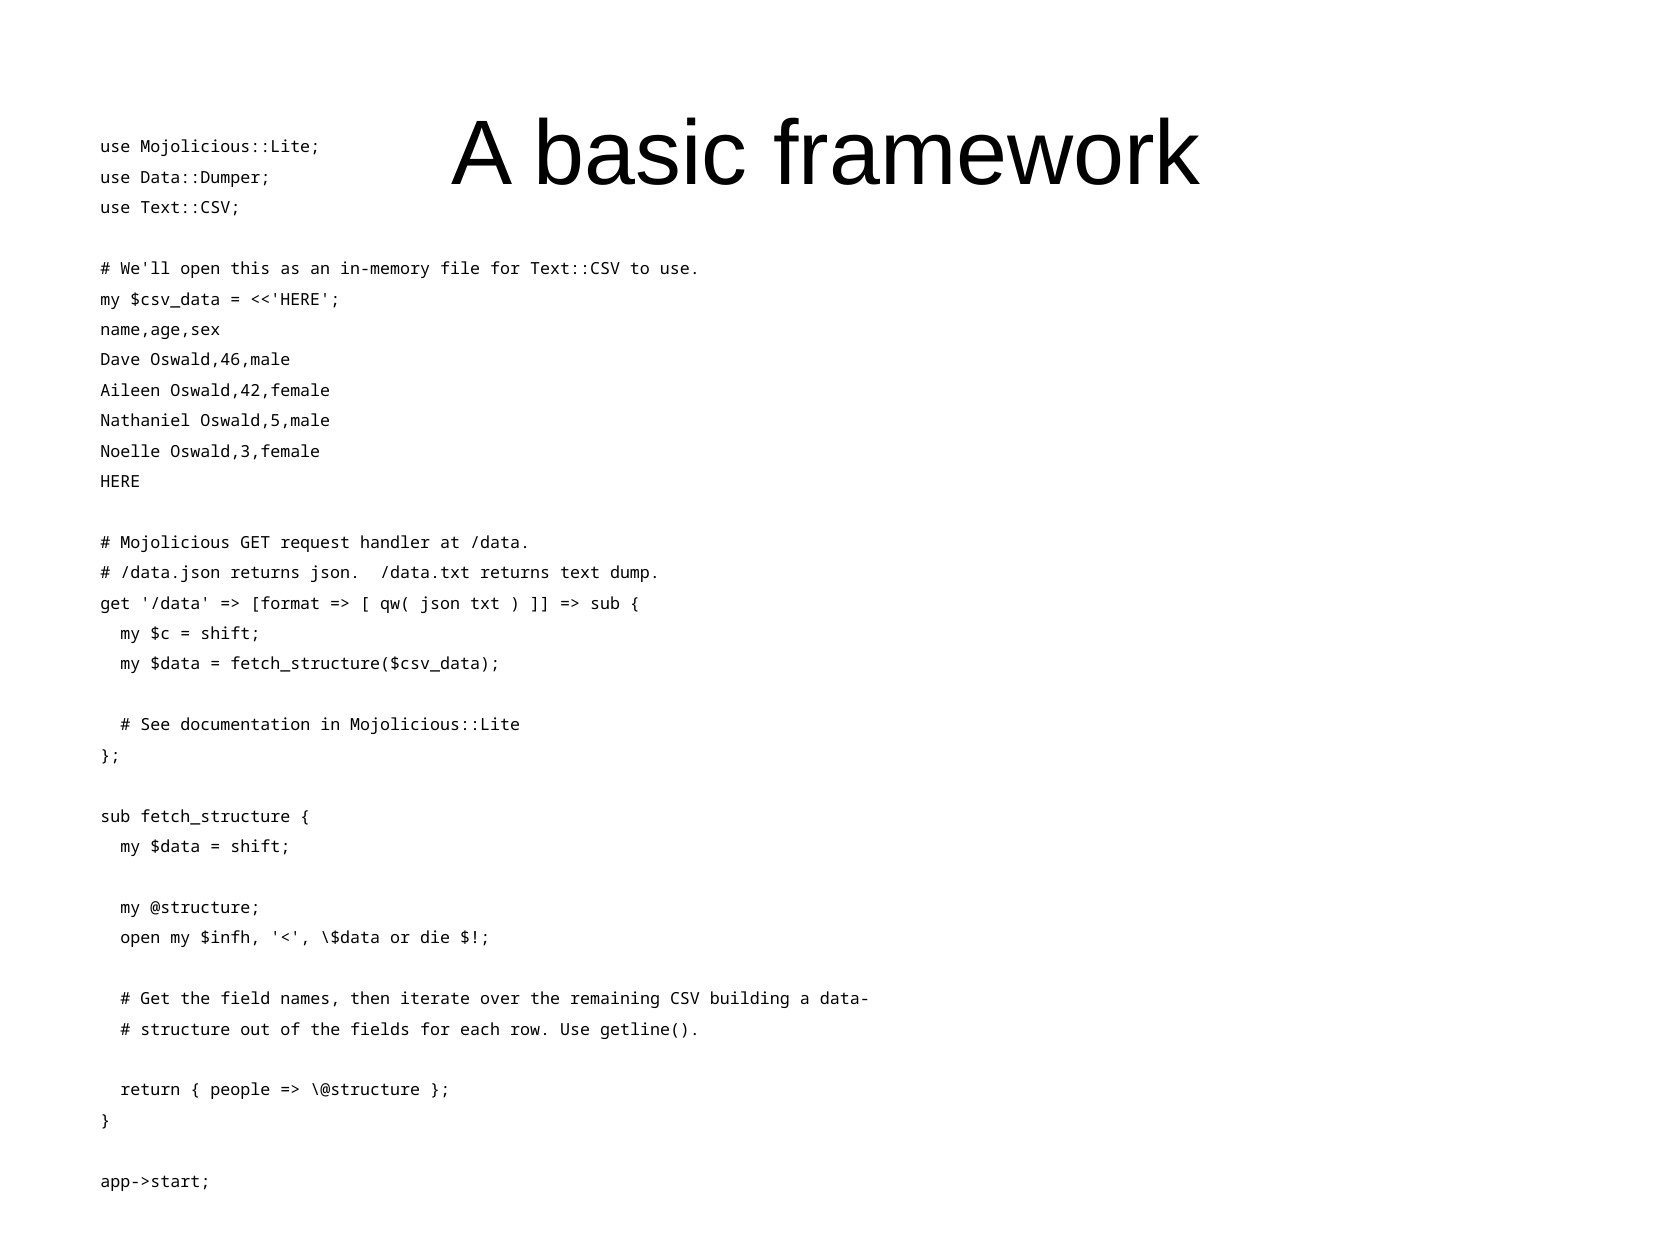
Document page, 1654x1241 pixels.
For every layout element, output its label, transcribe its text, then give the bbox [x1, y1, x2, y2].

list use Mojolicious::Lite; use Data::Dumper; use Text::CSV; # We'll open this as an in-memory file for Text::CSV to use. my $csv_data = <<'HERE'; name,age,sex Dave Oswald,46,male Aileen Oswald,42,female Nathaniel Oswald,5,male Noelle Oswald,3,female HERE # Mojolicious GET request handler at /data. # /data.json returns json. /data.txt returns text dump. get '/data' => [format => [ qw( json txt ) ]] => sub { my $c = shift; my $data = fetch_structure($csv_data); # See documentation in Mojolicious::Lite }; sub fetch_structure { my $data = shift; my @structure; open my $infh, '<', \$data or die $!; # Get the field names, then iterate over the remaining CSV building a data- # structure out of the fields for each row. Use getline(). return { people => \@structure }; } app->start; [82, 135, 1571, 1216]
title A basic framework [82, 49, 1571, 135]
